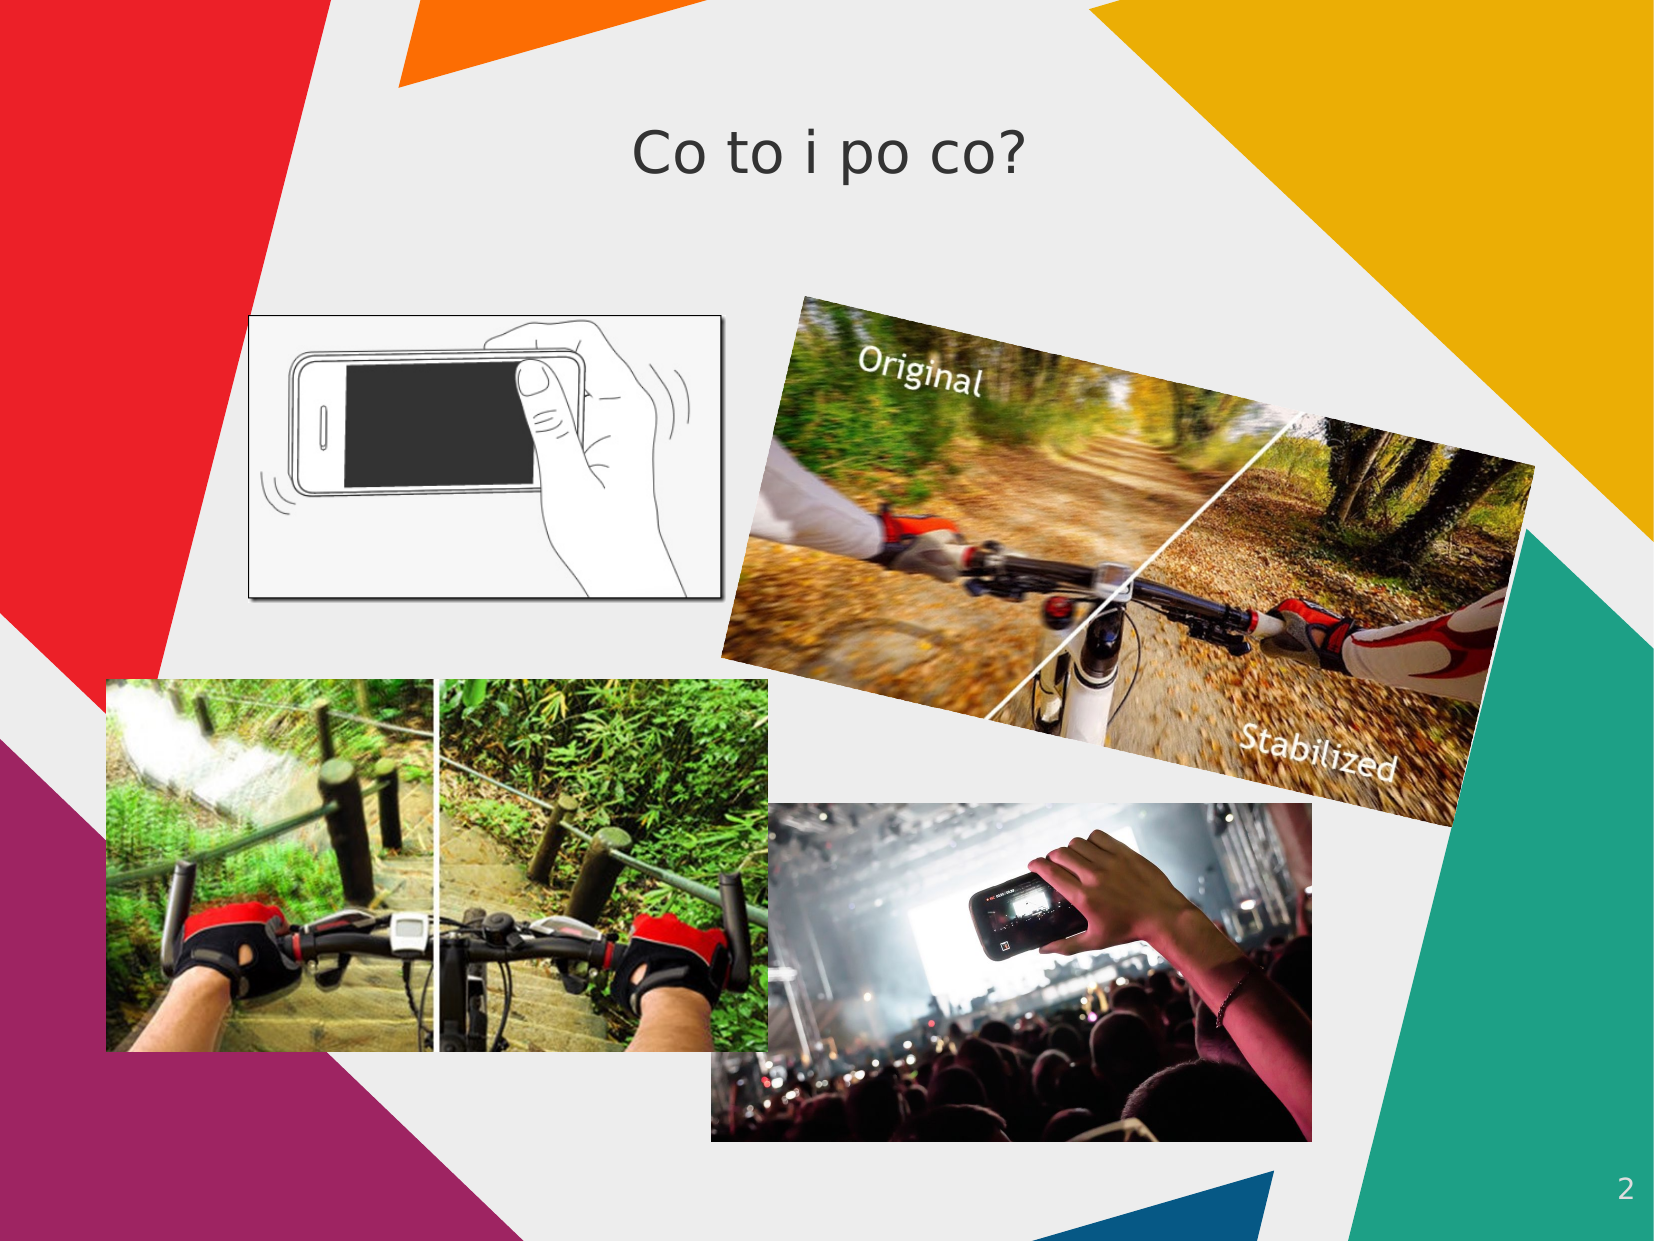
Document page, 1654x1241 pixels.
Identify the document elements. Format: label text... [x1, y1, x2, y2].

picture [720, 295, 1535, 827]
picture [106, 679, 1312, 1142]
title Co to i po co? [289, 49, 1372, 257]
picture [248, 315, 726, 603]
